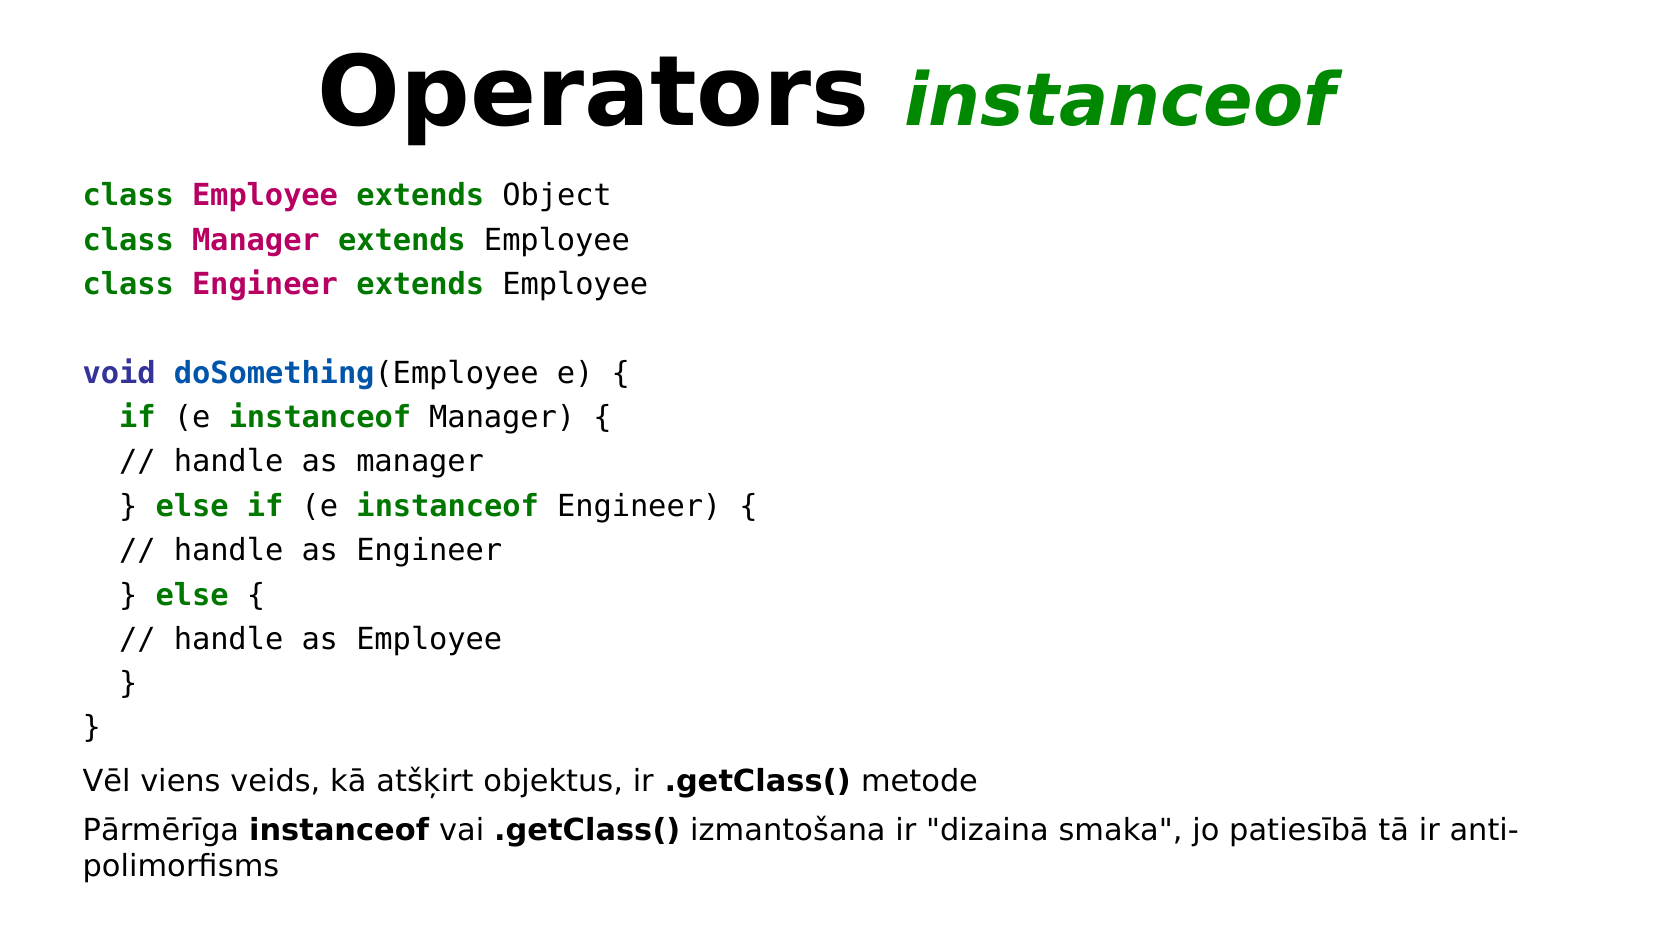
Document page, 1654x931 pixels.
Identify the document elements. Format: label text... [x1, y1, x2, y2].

list class Employee extends Object class Manager extends Employee class Engineer extends Employee void doSomething(Employee e) { if (e instanceof Manager) { // handle as manager } else if (e instanceof Engineer) { // handle as Engineer } else { // handle as Employee } } Vēl viens veids, kā atšķirt objektus, ir .getClass() metode Pārmērīga instanceof vai .getClass() izmantošana ir "dizaina smaka", jo patiesībā tā ir anti-polimorfisms [82, 168, 1538, 889]
title Operators instanceof [82, 34, 1571, 149]
